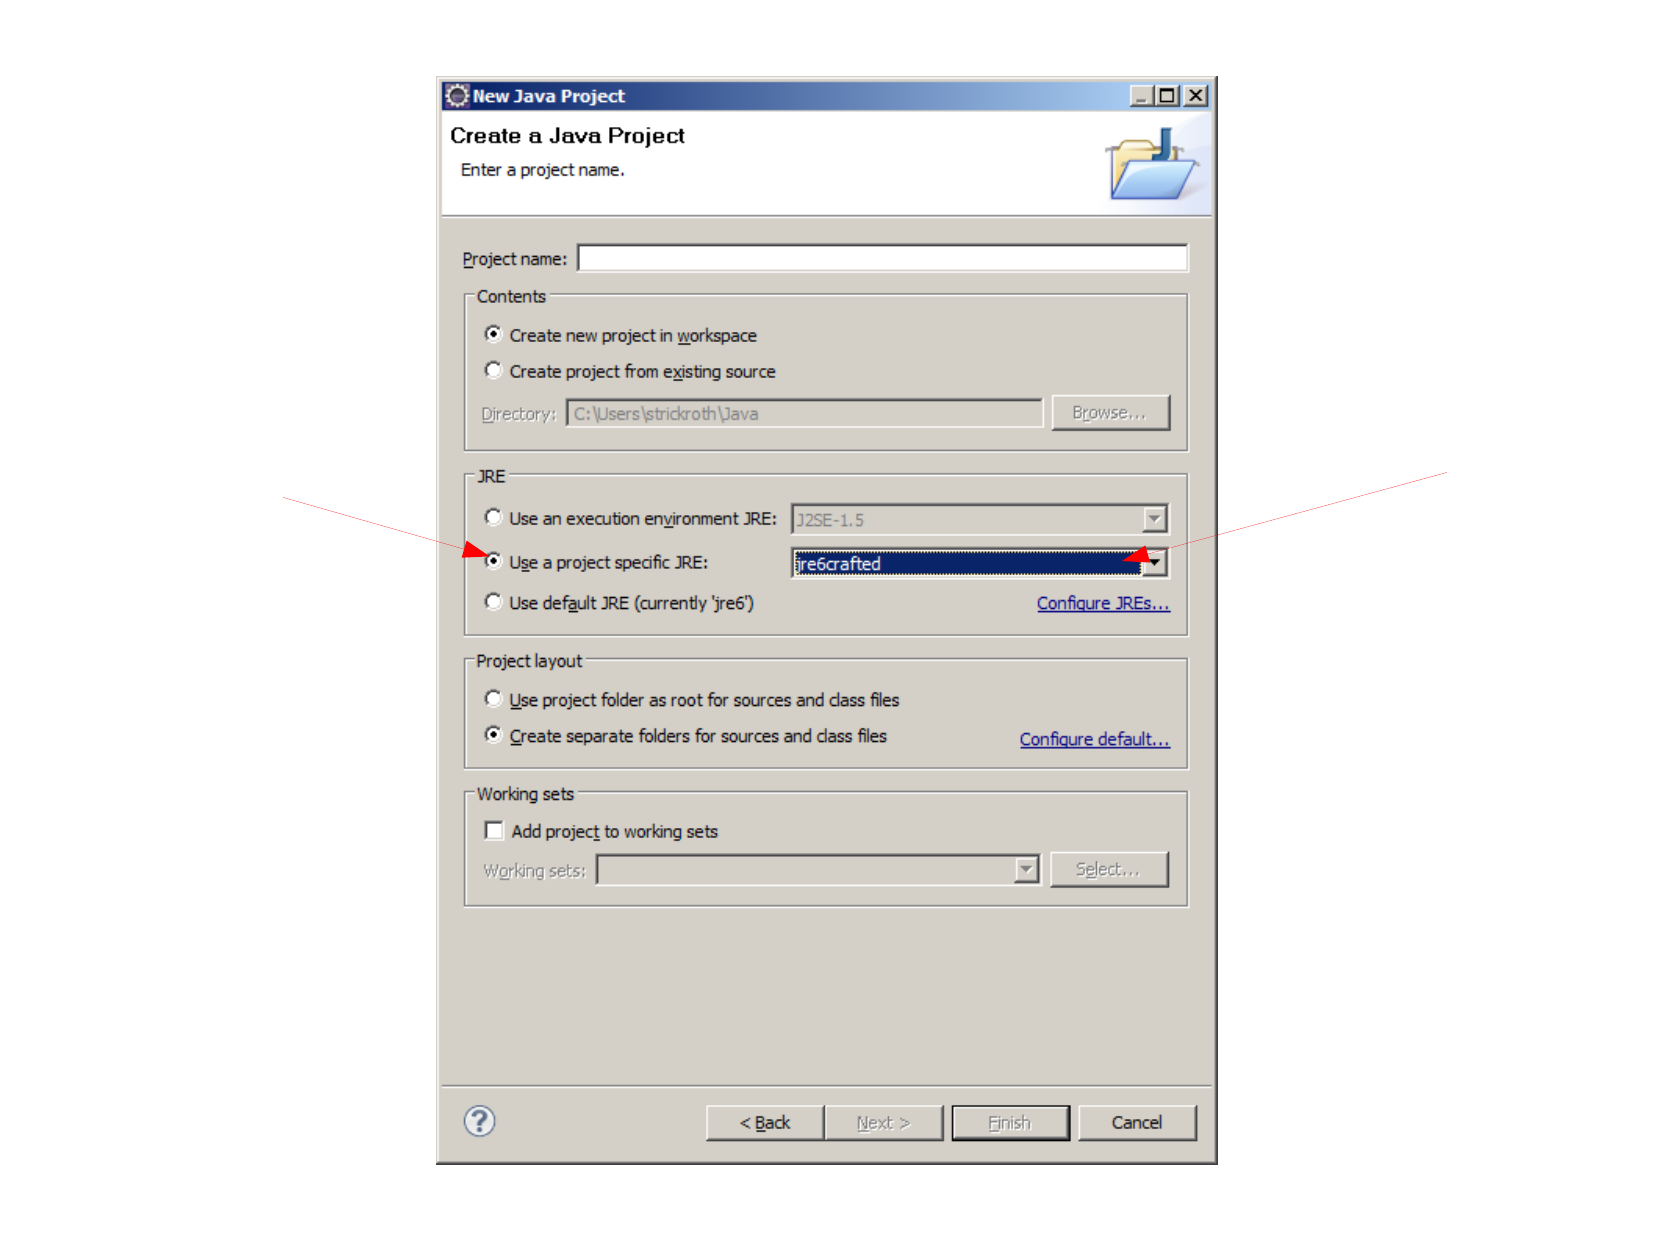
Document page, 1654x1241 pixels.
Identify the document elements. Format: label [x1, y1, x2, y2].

picture [436, 76, 1218, 1165]
